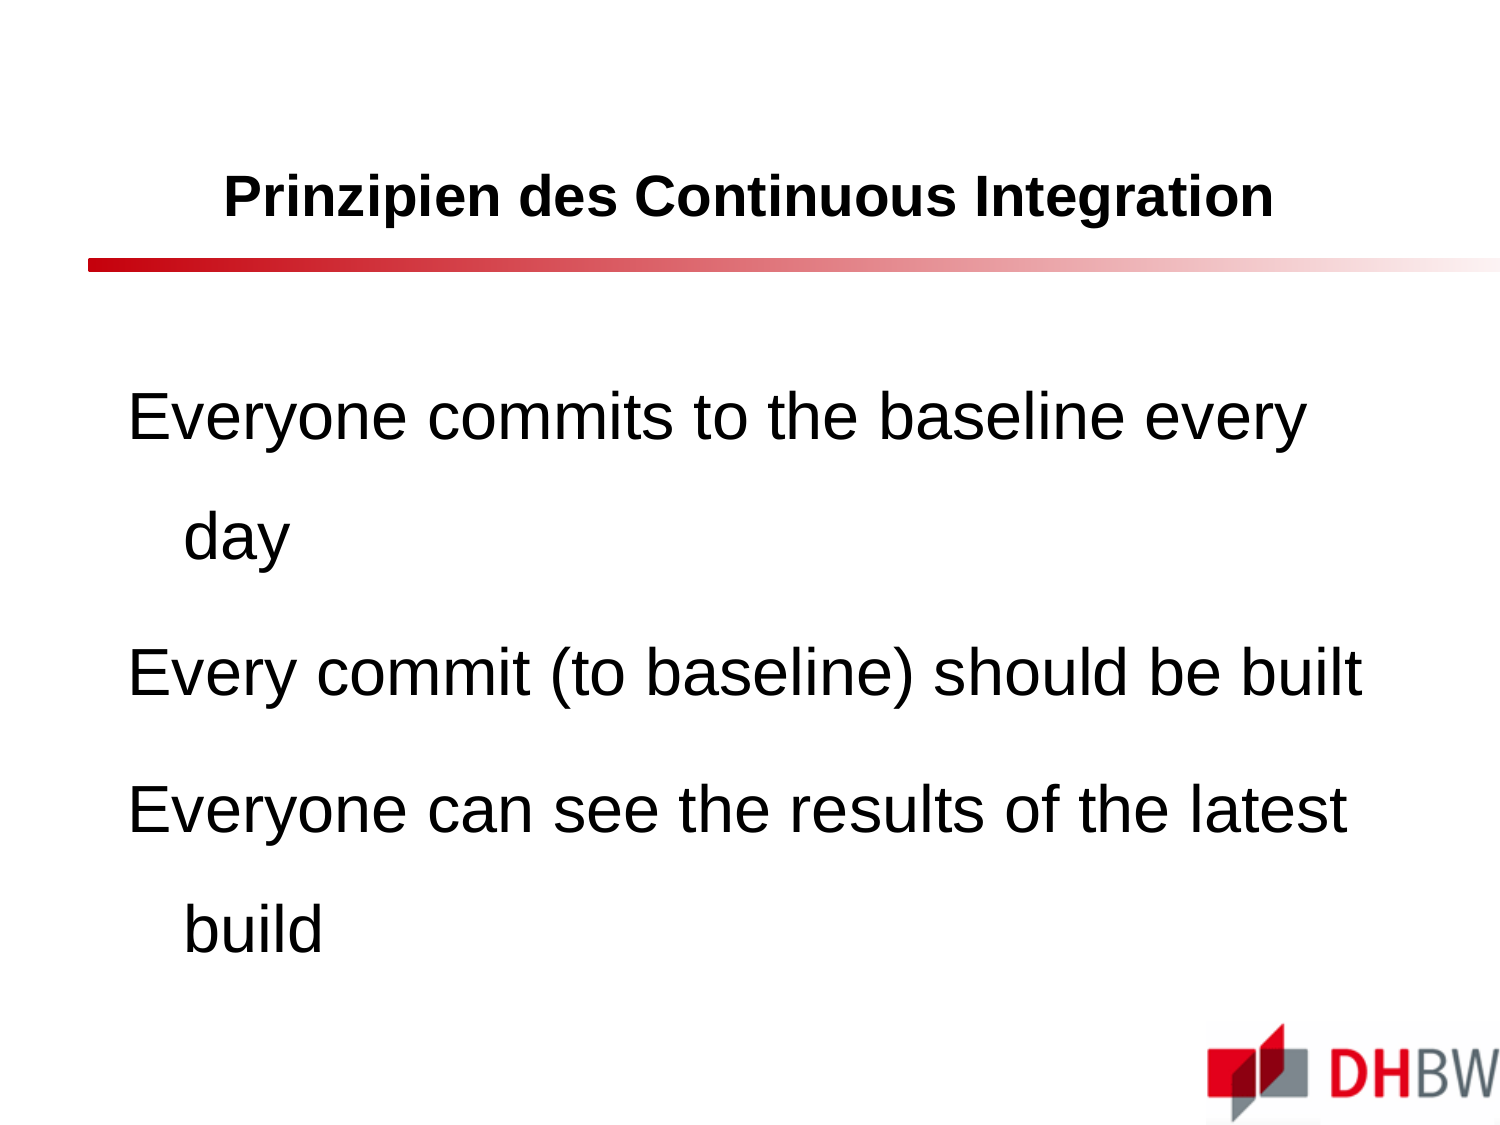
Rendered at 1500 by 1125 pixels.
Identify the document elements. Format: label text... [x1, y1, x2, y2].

list Everyone commits to the baseline every day Every commit (to baseline) should be built Everyone can see the results of the latest build [112, 324, 1388, 1020]
title Prinzipien des Continuous Integration [112, 20, 1388, 324]
picture [1206, 1021, 1500, 1125]
